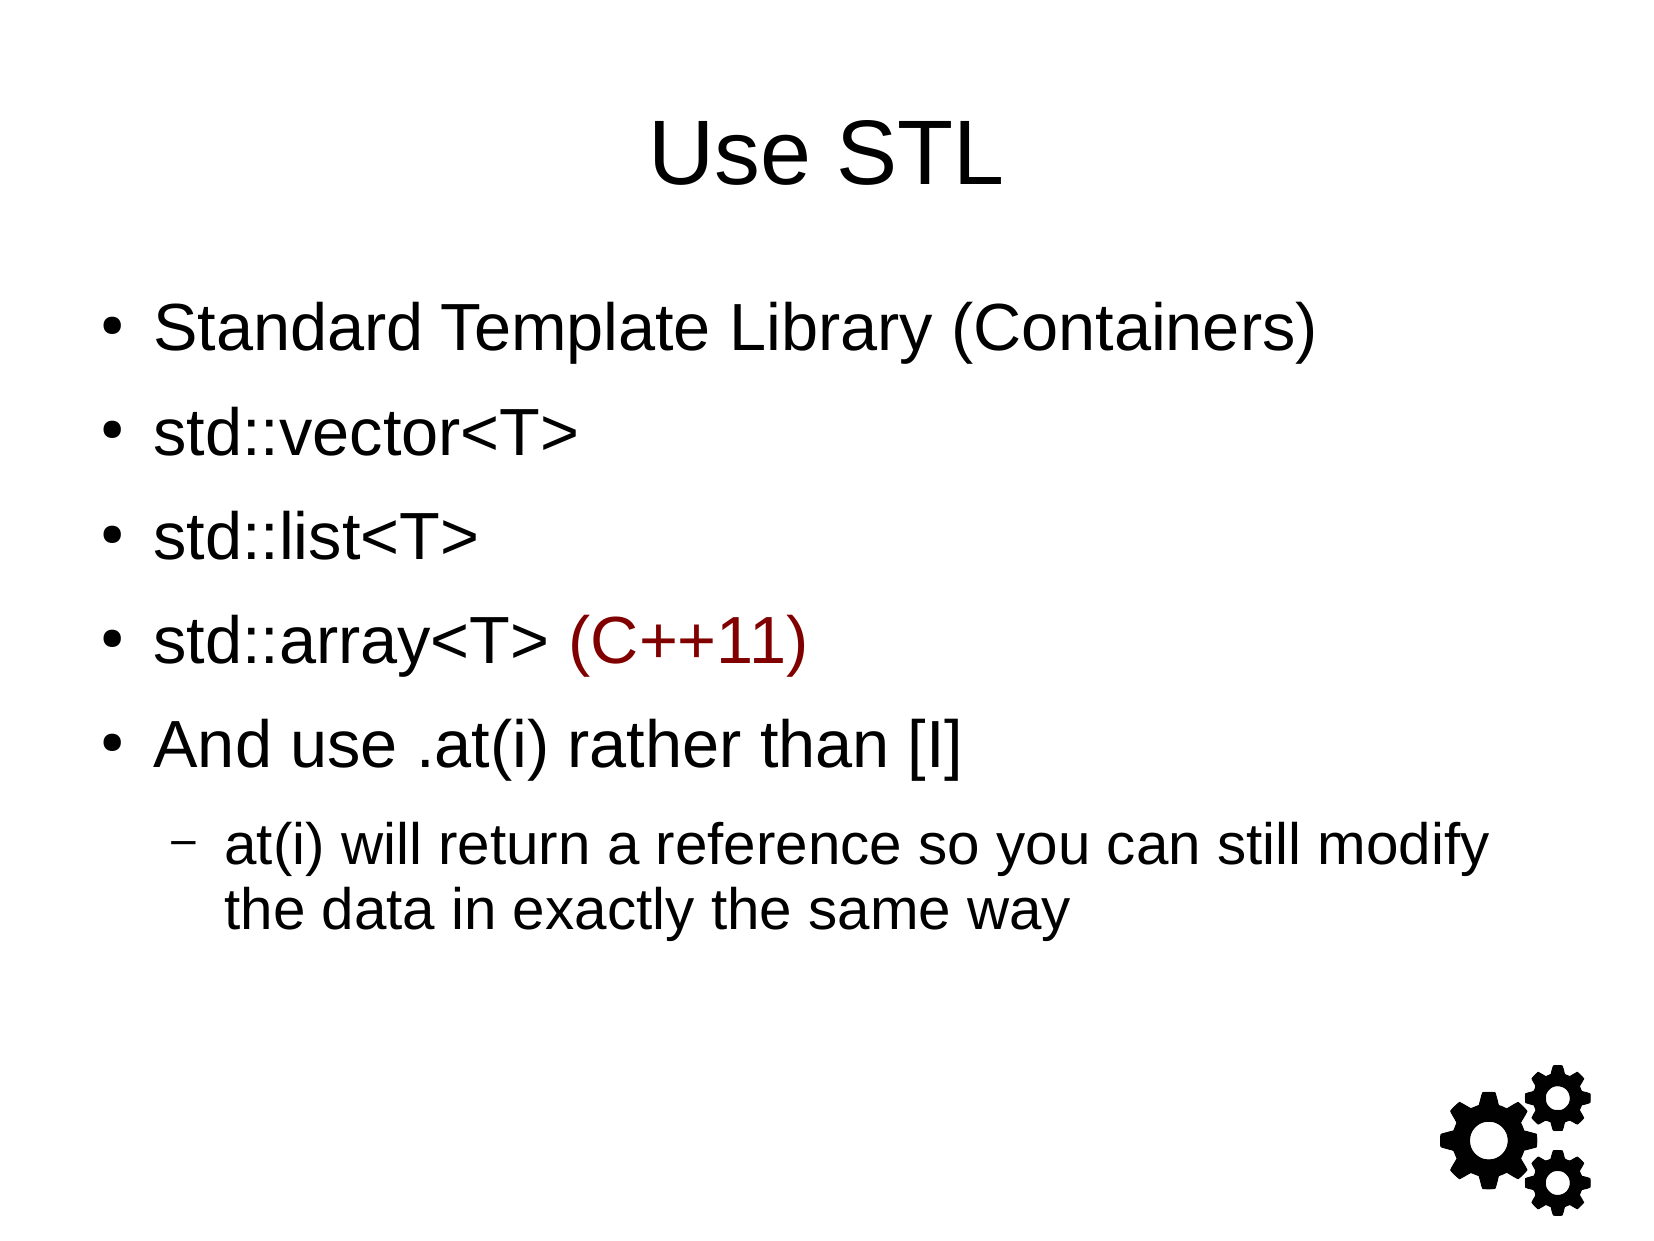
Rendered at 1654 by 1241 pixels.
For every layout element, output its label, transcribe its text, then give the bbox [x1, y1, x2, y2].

picture [1440, 1065, 1591, 1216]
list Standard Template Library (Containers) std::vector<T> std::list<T> std::array<T> (C++11) And use .at(i) rather than [I] at(i) will return a reference so you can still modify the data in exactly the same way [82, 290, 1571, 1010]
title Use STL [82, 49, 1571, 257]
